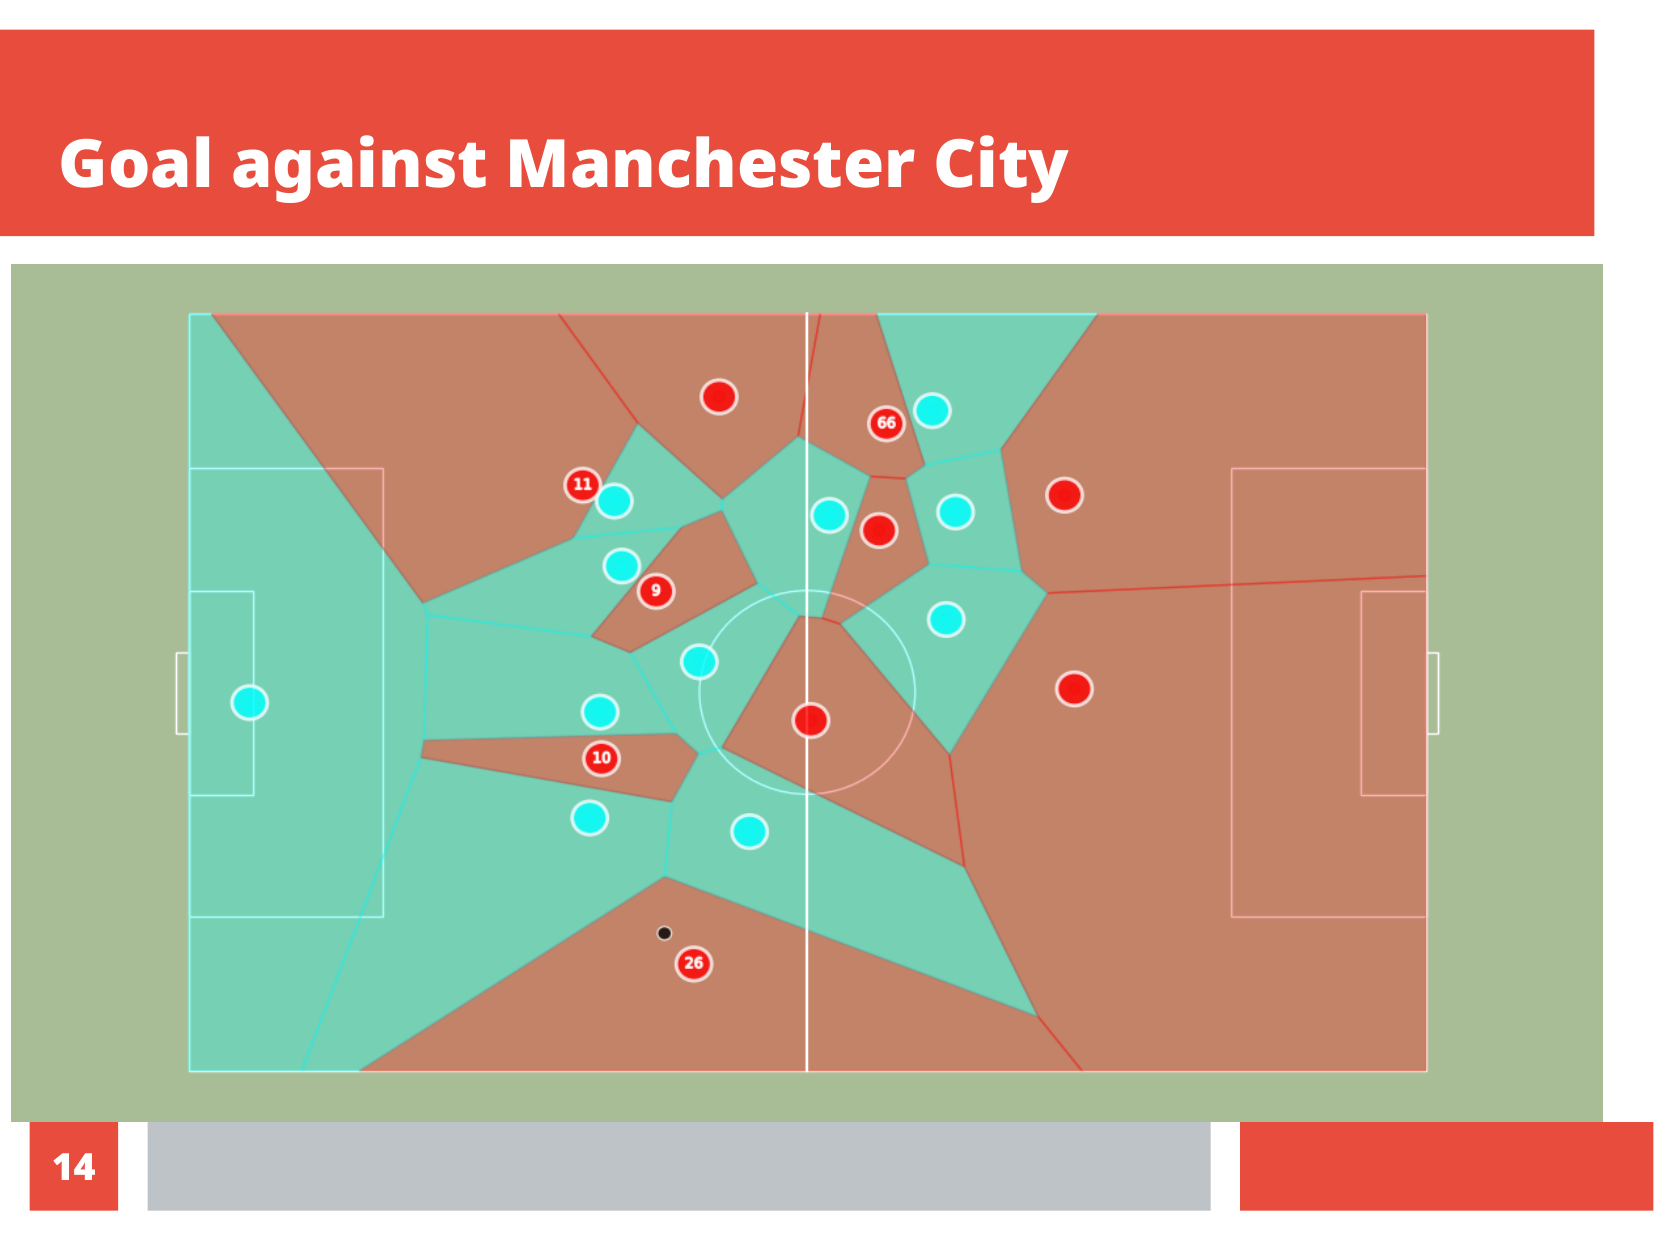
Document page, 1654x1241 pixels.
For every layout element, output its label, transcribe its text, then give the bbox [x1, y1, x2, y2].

picture [11, 264, 1603, 1123]
title Goal against Manchester City [59, 59, 1595, 207]
